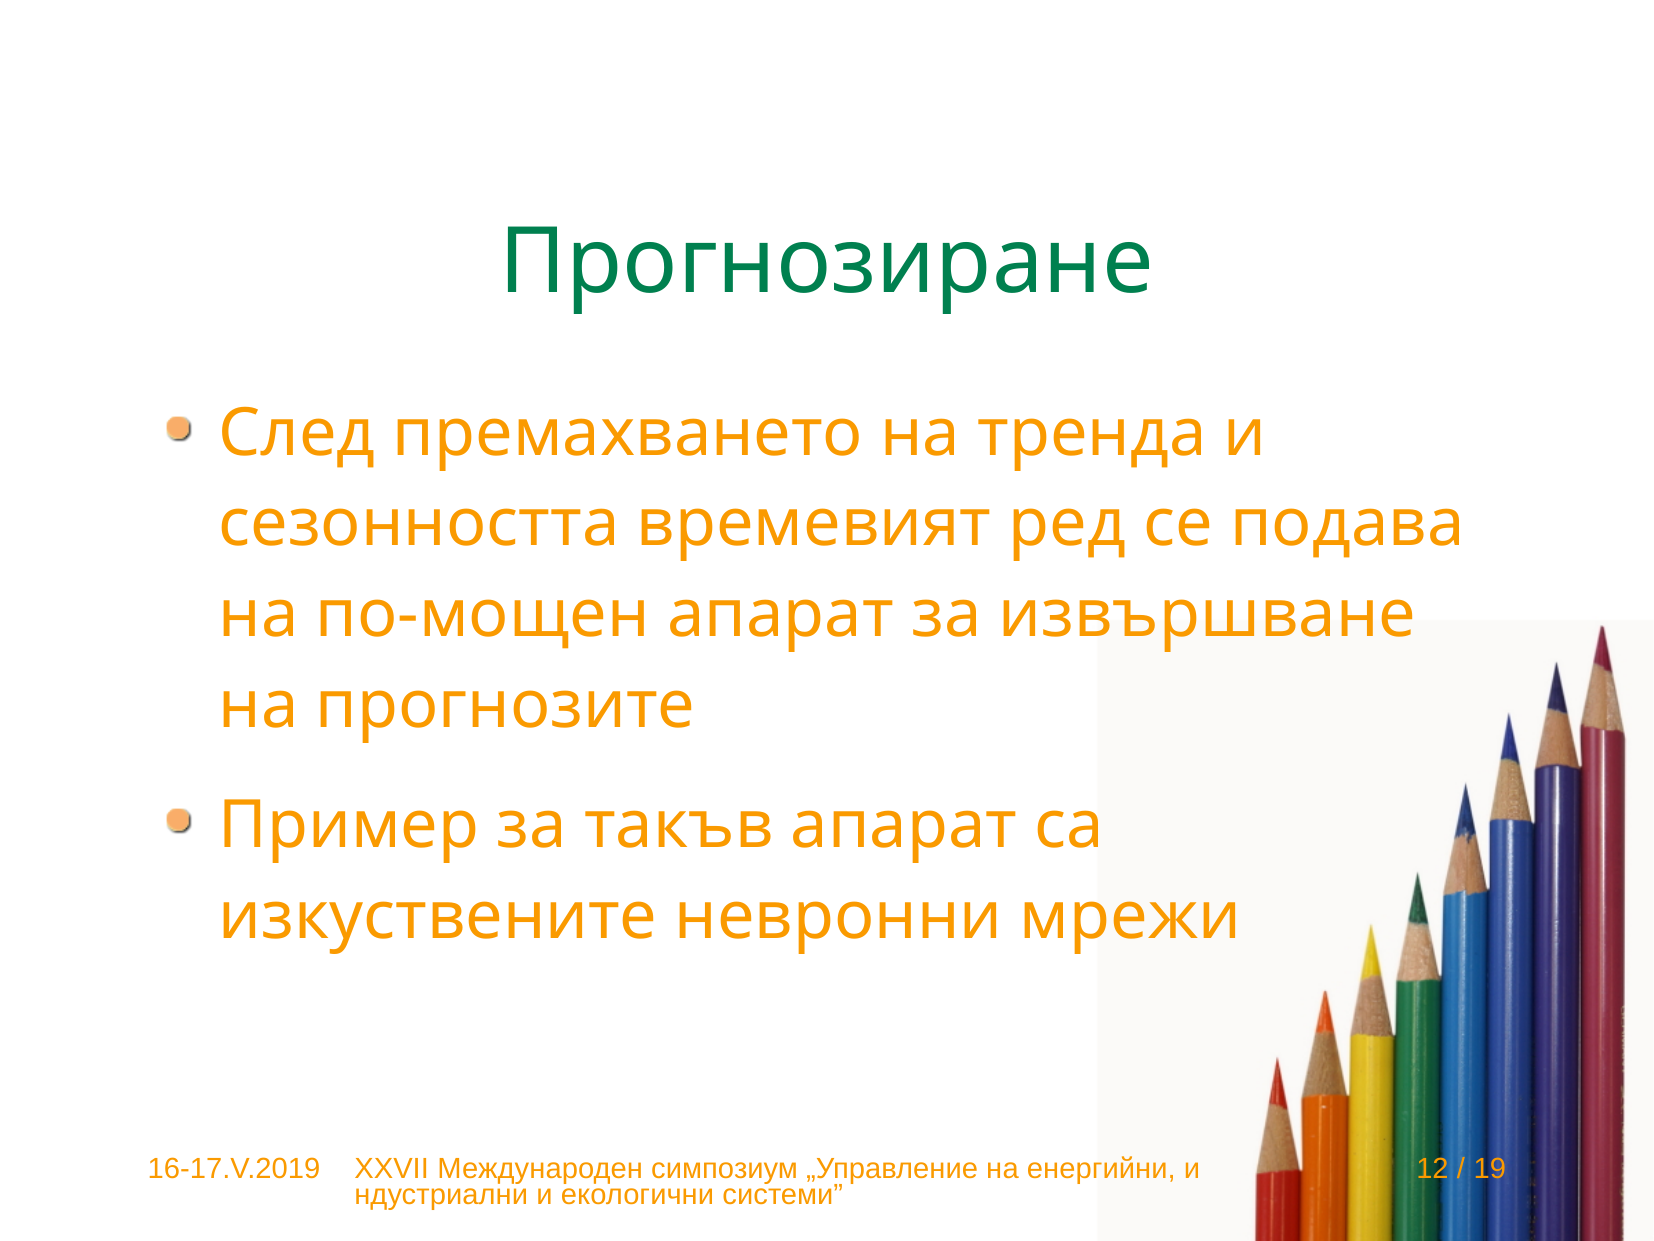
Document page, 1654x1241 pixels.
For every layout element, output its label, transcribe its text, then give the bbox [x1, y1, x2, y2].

picture [0, 0, 1654, 1241]
title Прогнозиране [147, 153, 1506, 361]
list След премахването на тренда и сезонността времевият ред се подава на по-мощен апарат за извършване на прогнозите Пример за такъв апарат са изкуствените невронни мрежи [147, 383, 1506, 1104]
